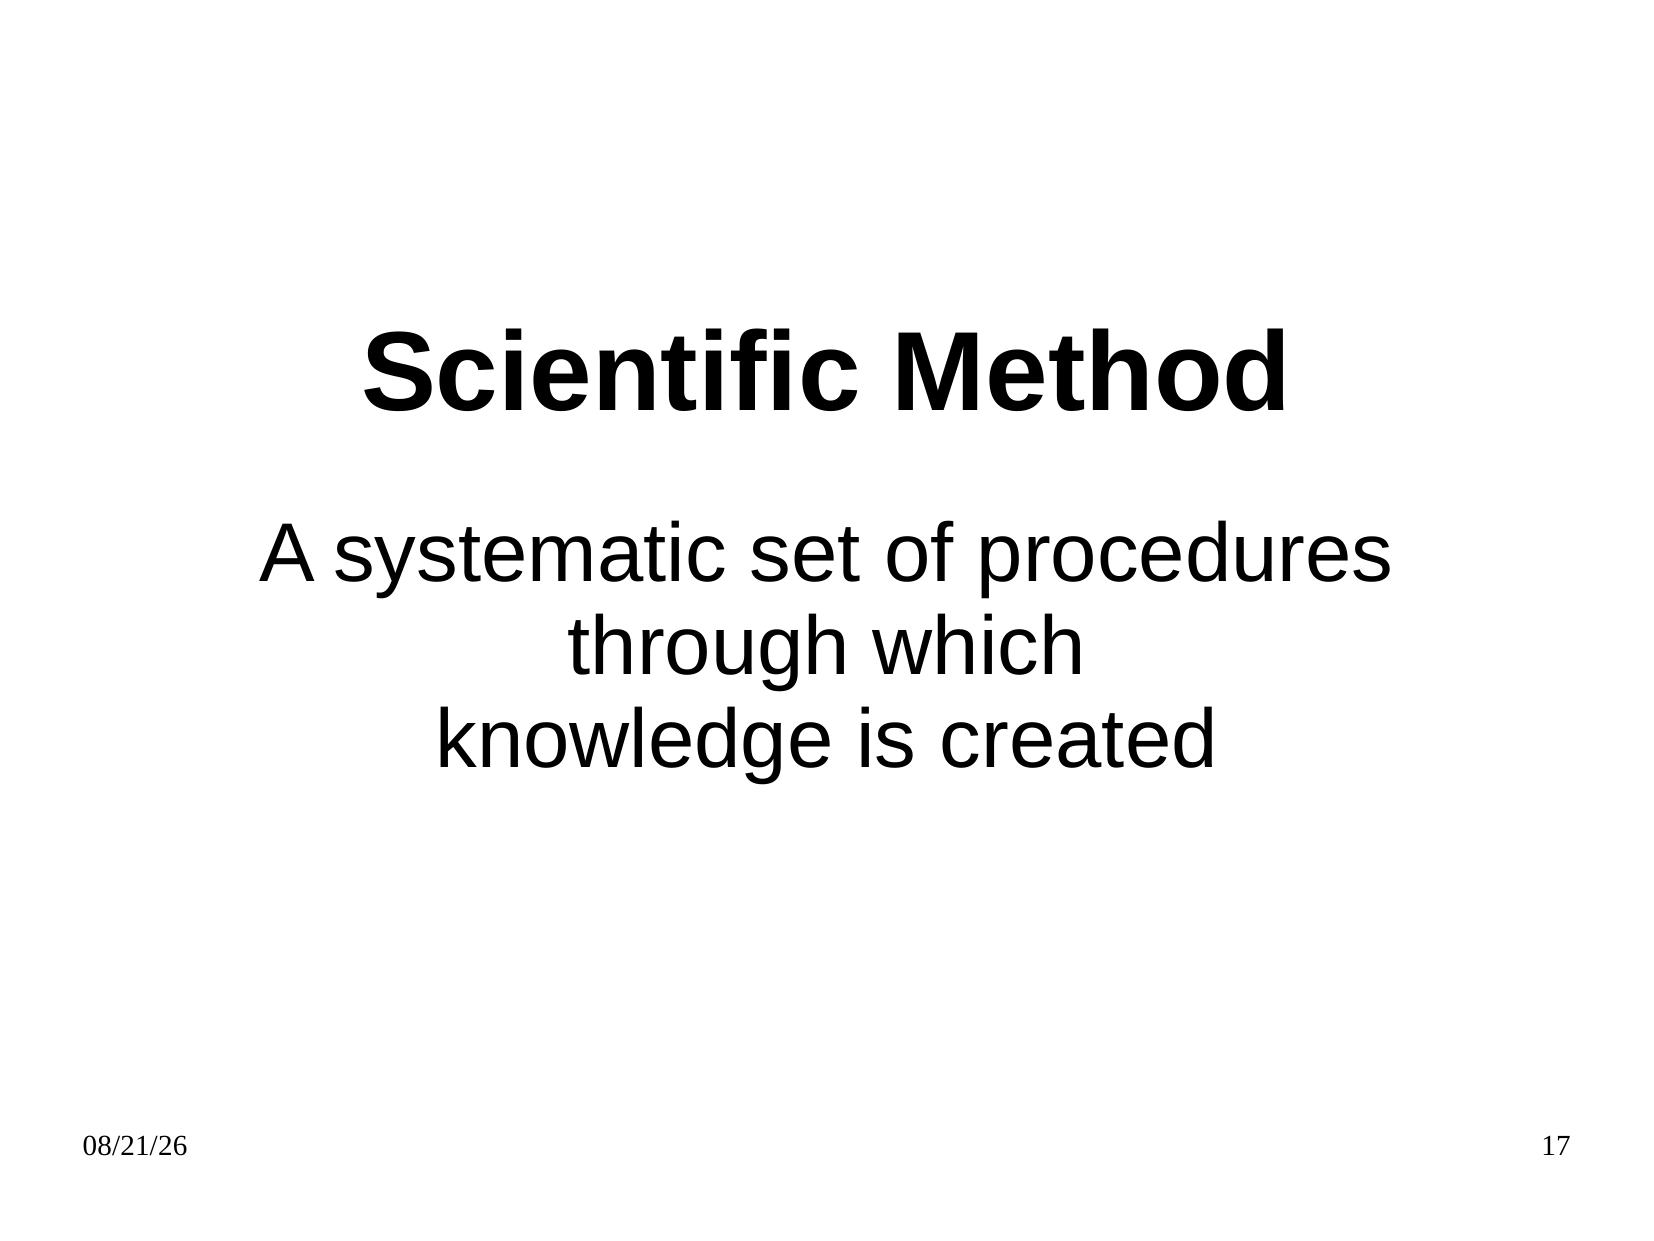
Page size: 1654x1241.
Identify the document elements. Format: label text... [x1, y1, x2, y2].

title Scientific Method [82, 267, 1571, 476]
subtitle A systematic set of procedures through which knowledge is created [82, 505, 1571, 786]
